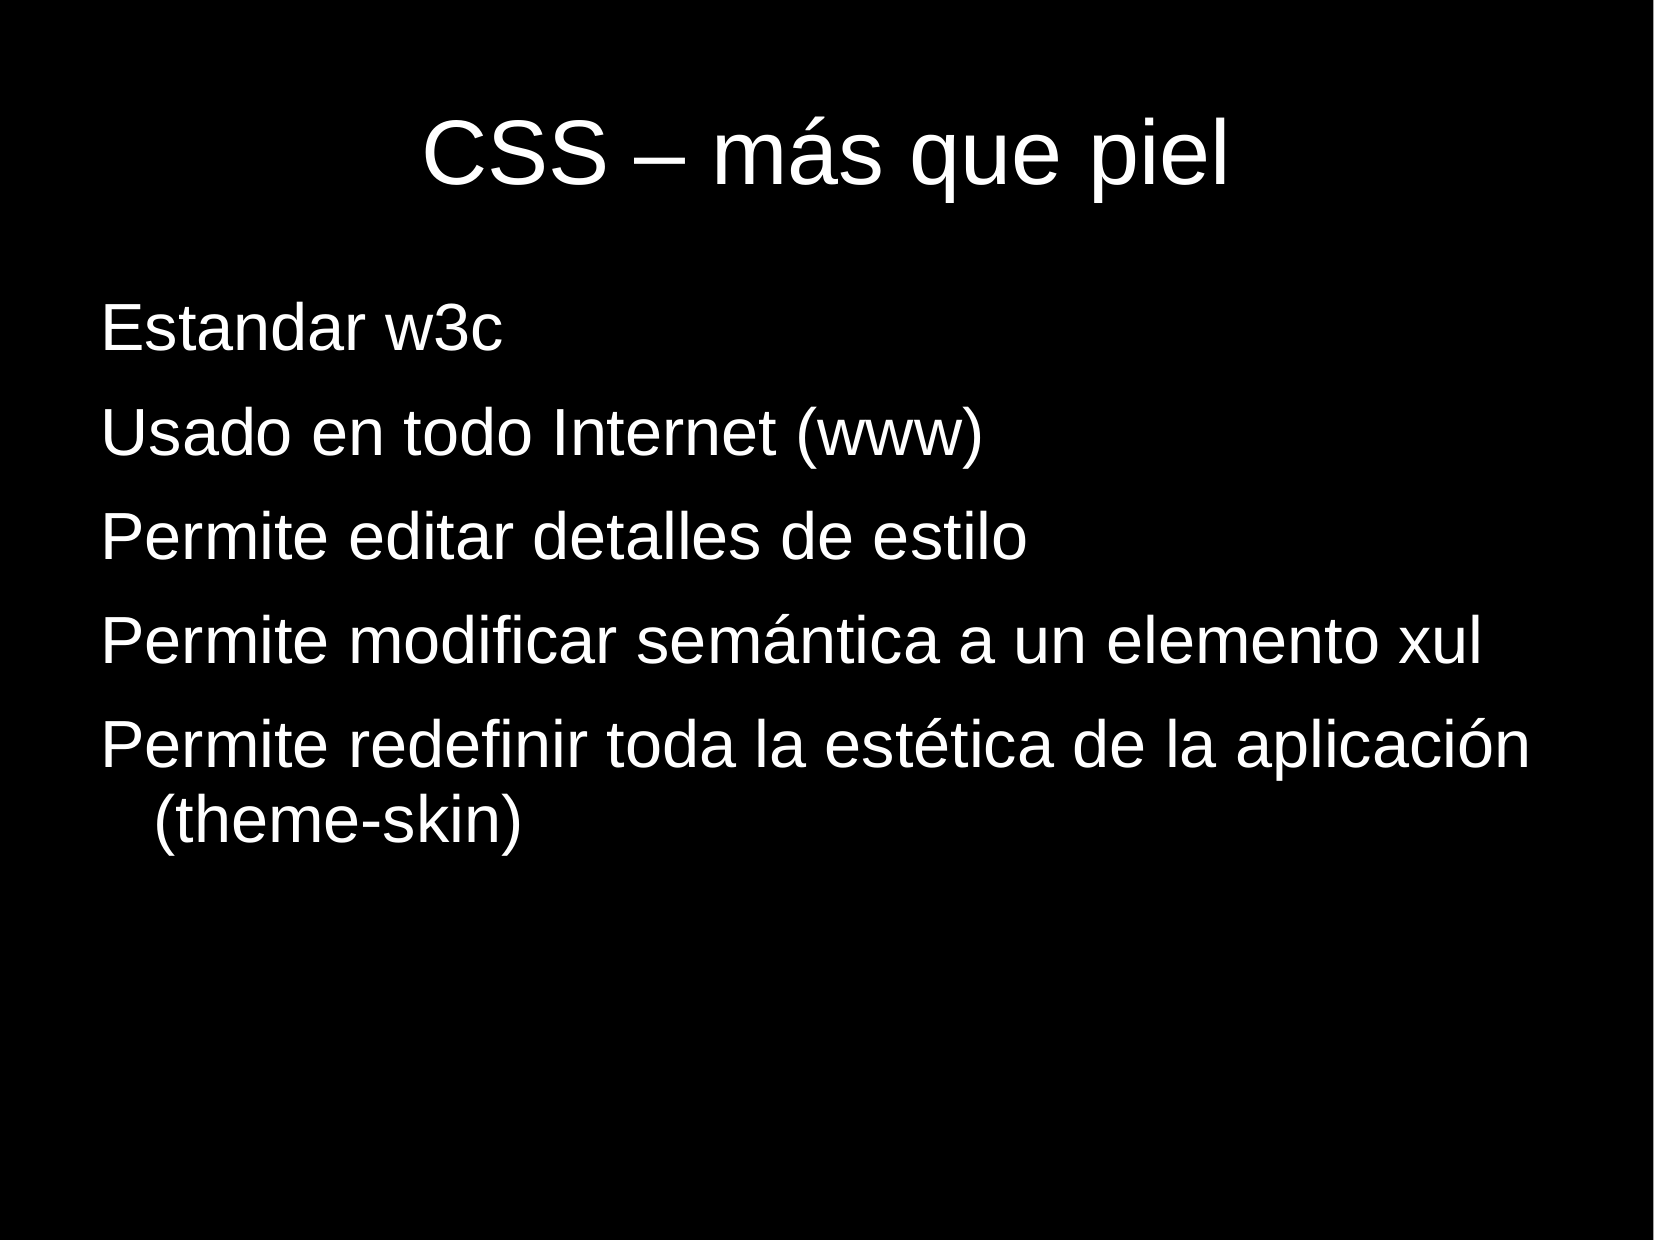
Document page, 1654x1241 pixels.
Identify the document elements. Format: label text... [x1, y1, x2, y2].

title CSS – más que piel [82, 49, 1571, 257]
list Estandar w3c Usado en todo Internet (www) Permite editar detalles de estilo Permite modificar semántica a un elemento xul Permite redefinir toda la estética de la aplicación (theme-skin) [82, 290, 1571, 1109]
